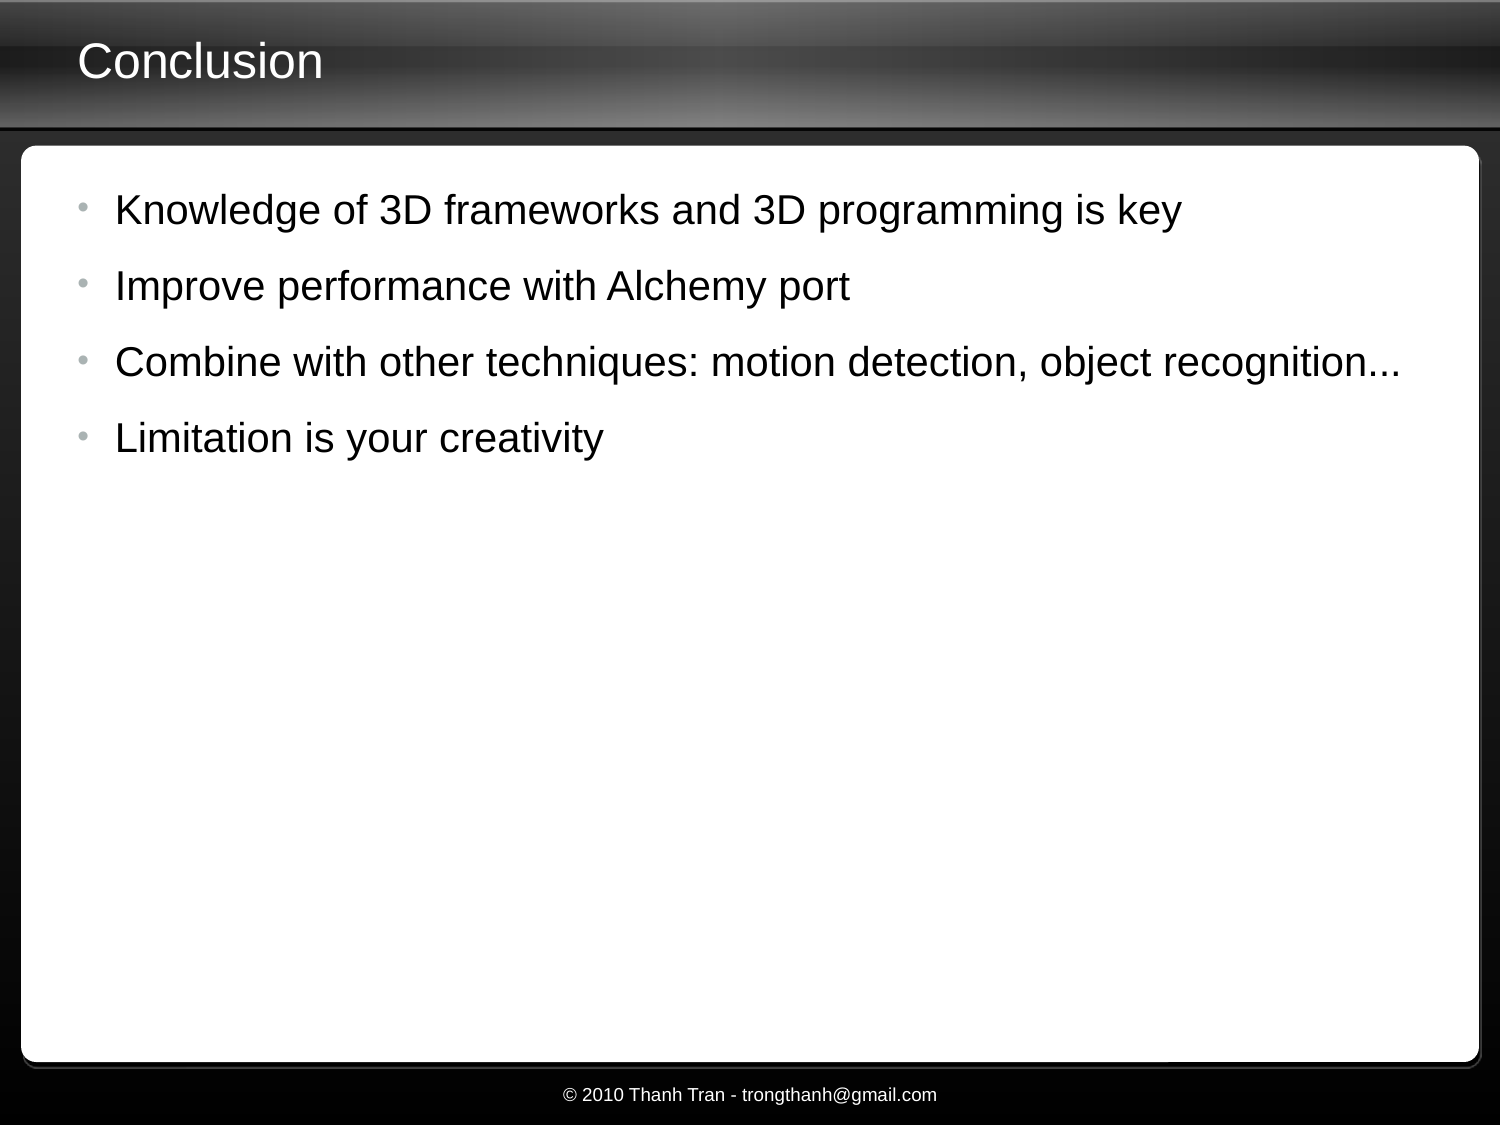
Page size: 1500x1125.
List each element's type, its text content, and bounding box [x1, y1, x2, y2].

list Knowledge of 3D frameworks and 3D programming is key Improve performance with Alchemy port Combine with other techniques: motion detection, object recognition... Limitation is your creativity [62, 174, 1438, 1038]
title Conclusion [62, 12, 1438, 113]
picture [0, 0, 1500, 131]
